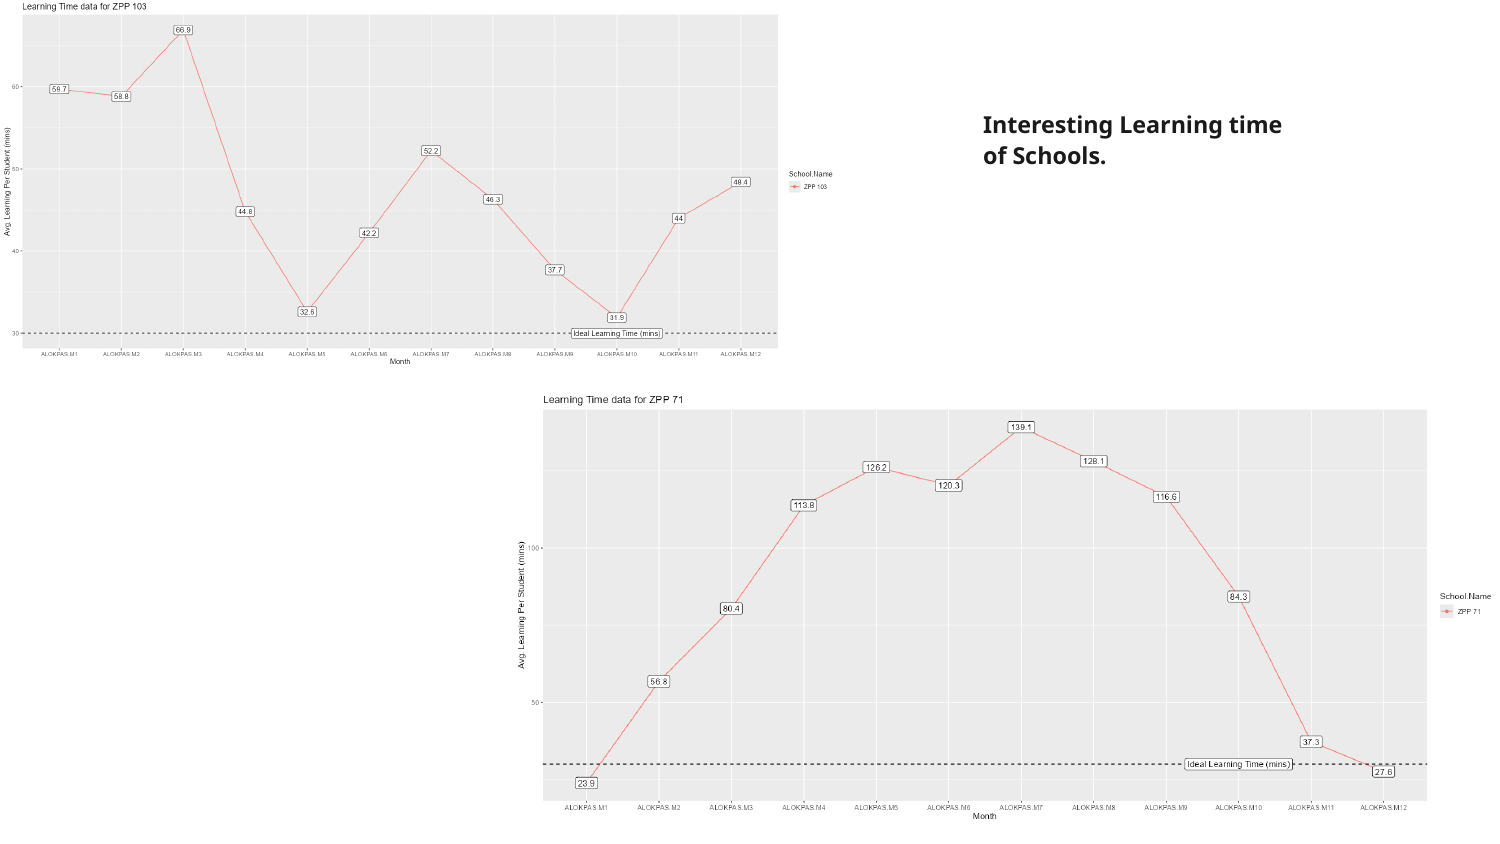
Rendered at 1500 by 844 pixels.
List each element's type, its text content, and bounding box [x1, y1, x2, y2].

title Interesting Learning time of Schools. [968, 93, 1312, 188]
picture [513, 391, 1500, 825]
picture [0, 0, 840, 369]
